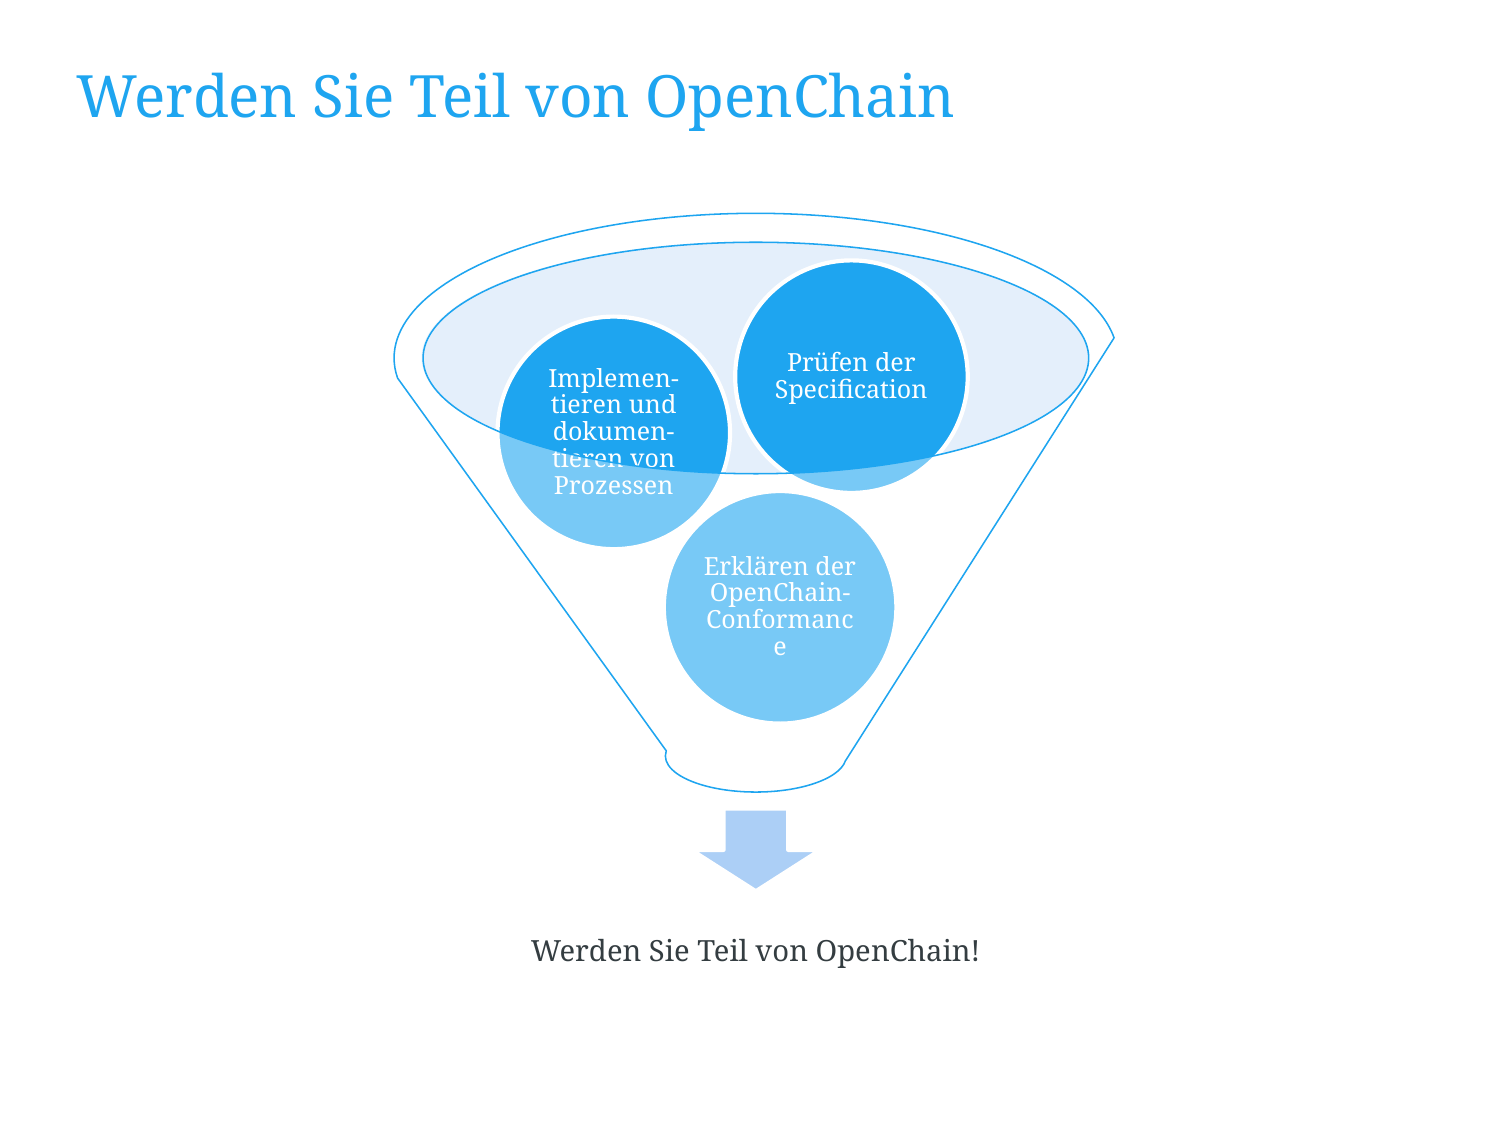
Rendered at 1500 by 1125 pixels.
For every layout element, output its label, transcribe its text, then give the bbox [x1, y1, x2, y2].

text_box Werden Sie Teil von OpenChain! [445, 874, 1066, 1030]
text_box Implemen-tieren und dokumen-tieren von Prozessen [497, 316, 731, 473]
text_box Prüfen der Specification [735, 260, 968, 473]
text_box [691, 808, 821, 874]
title Werden Sie Teil von OpenChain [76, 59, 1424, 136]
text_box [394, 213, 1115, 793]
